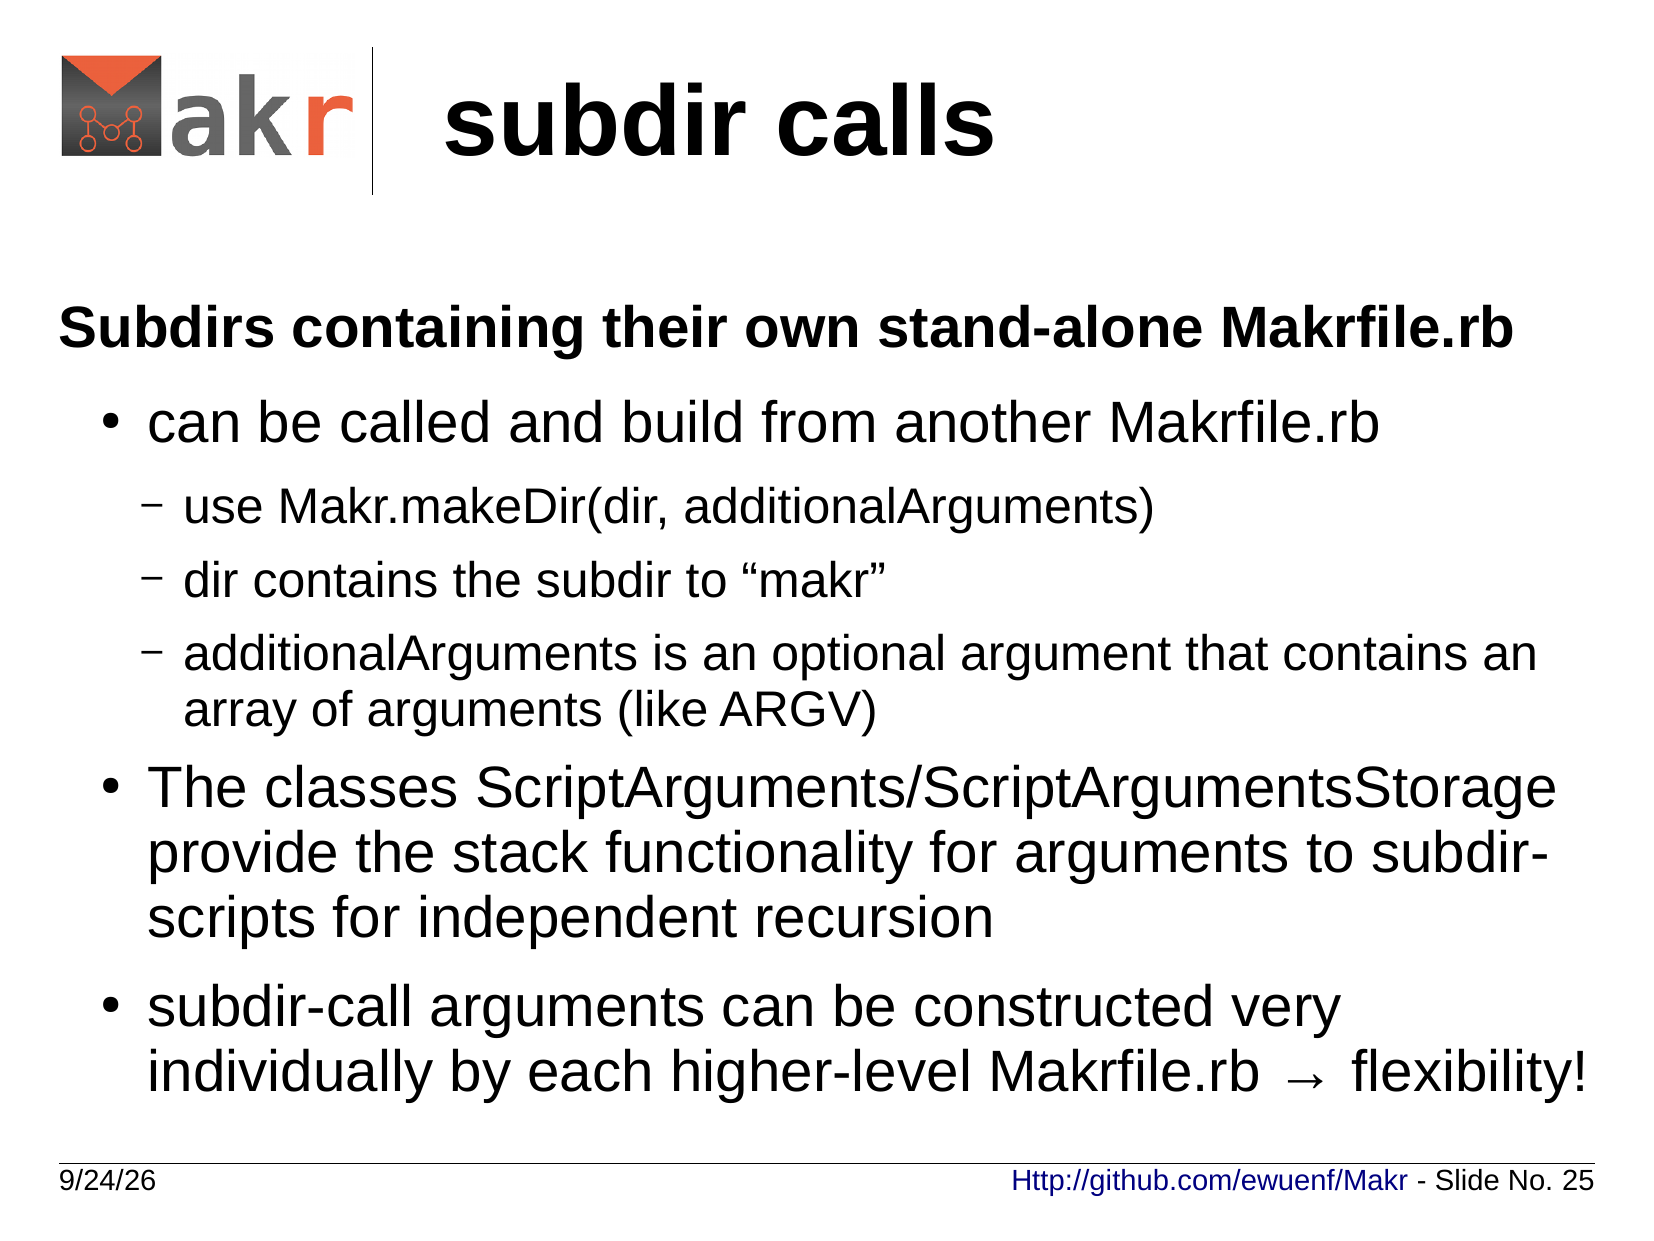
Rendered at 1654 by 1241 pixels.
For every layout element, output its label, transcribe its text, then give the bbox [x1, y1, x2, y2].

picture [59, 53, 355, 158]
title subdir calls [442, 65, 1607, 177]
list Subdirs containing their own stand-alone Makrfile.rb can be called and build from another Makrfile.rb use Makr.makeDir(dir, additionalArguments) dir contains the subdir to “makr” additionalArguments is an optional argument that contains an array of arguments (like ARGV) The classes ScriptArguments/ScriptArgumentsStorage provide the stack functionality for arguments to subdir-scripts for independent recursion subdir-call arguments can be constructed very individually by each higher-level Makrfile.rb → flexibility! [59, 295, 1595, 1114]
